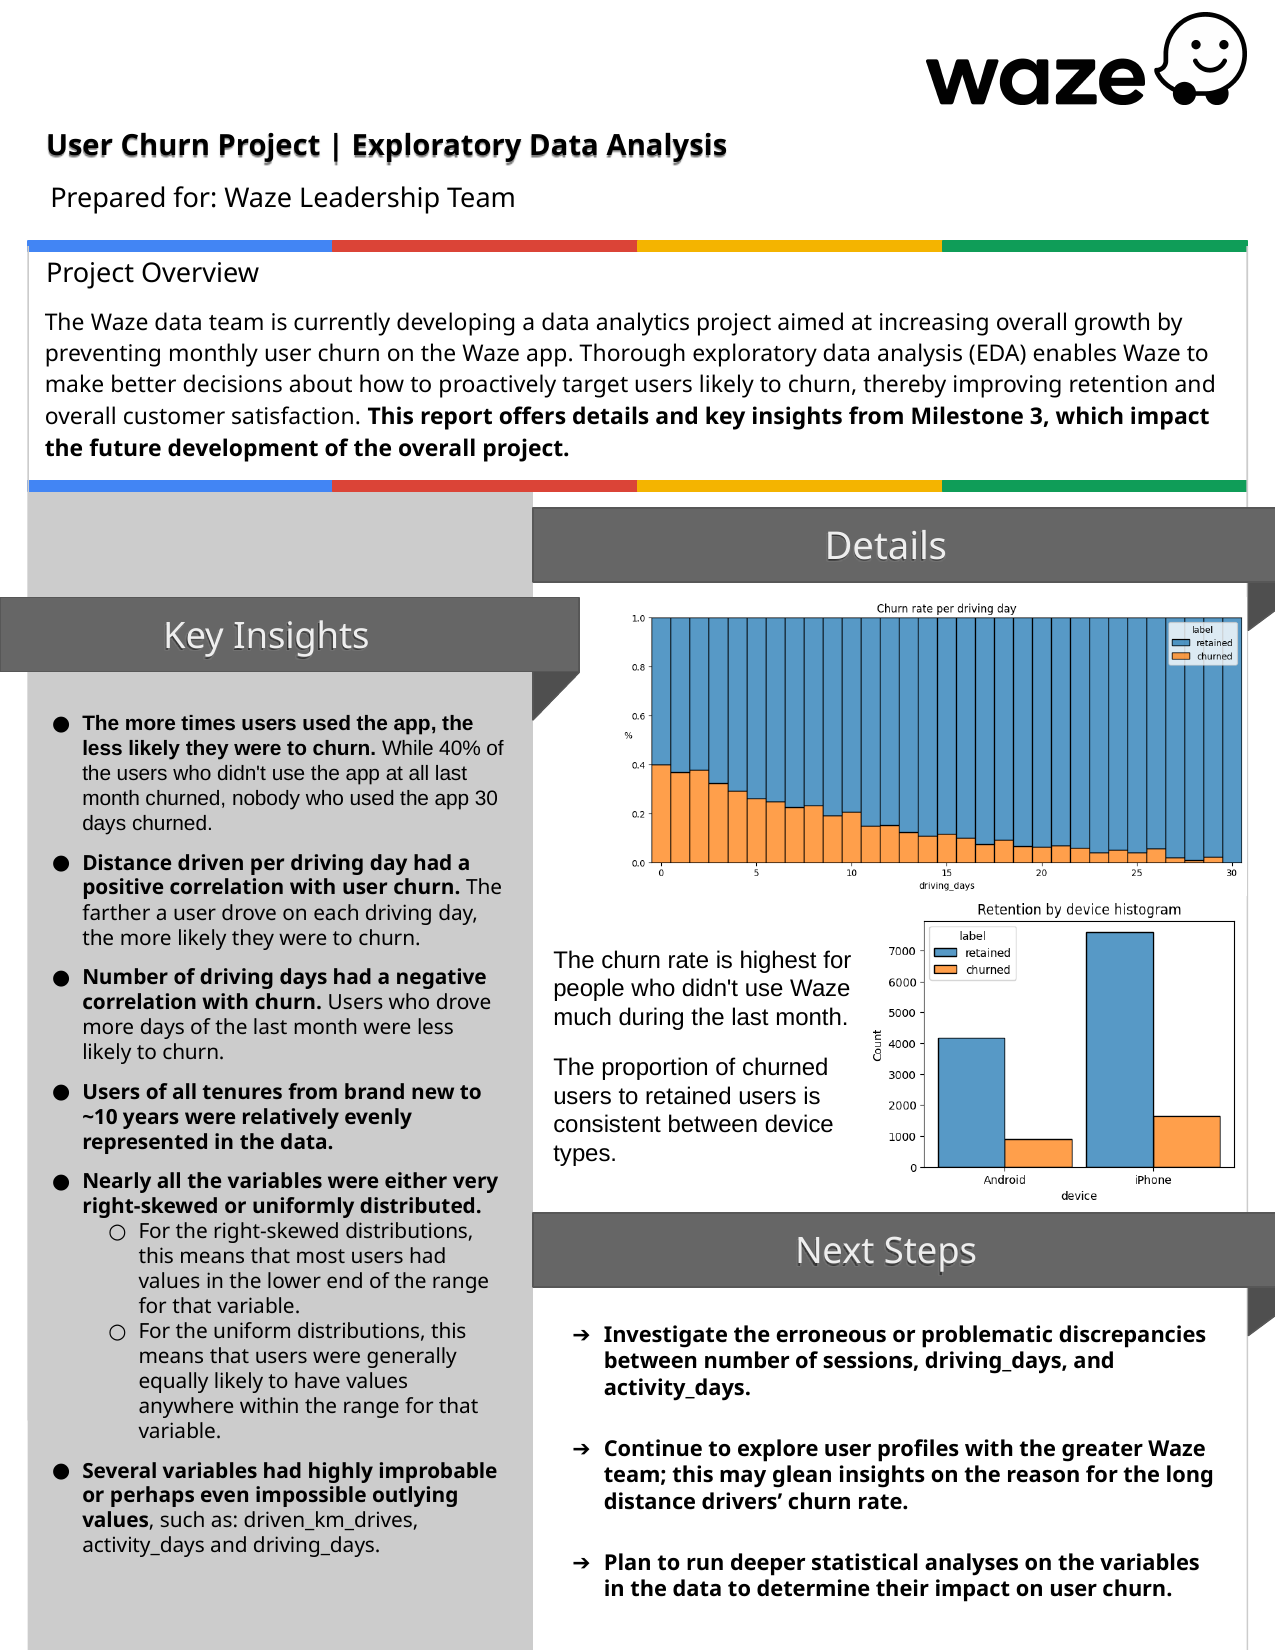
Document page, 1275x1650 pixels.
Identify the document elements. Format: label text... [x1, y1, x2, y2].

text_box User Churn Project | Exploratory Data Analysis [30, 113, 883, 241]
text_box Prepared for: Waze Leadership Team [35, 165, 613, 232]
text_box Investigate the erroneous or problematic discrepancies between number of sessions, driving_days, and activity_days. Continue to explore user profiles with the greater Waze team; this may glean insights on the reason for the long distance drivers’ churn rate. Plan to run deeper statistical analyses on the variables in the data to determine their impact on user churn. [551, 1305, 1241, 1617]
text_box The more times users used the app, the less likely they were to churn. While 40% of the users who didn't use the app at all last month churned, nobody who used the app 30 days churned. Distance driven per driving day had a positive correlation with user churn. The farther a user drove on each driving day, the more likely they were to churn. Number of driving days had a negative correlation with churn. Users who drove more days of the last month were less likely to churn. Users of all tenures from brand new to ~10 years were relatively evenly represented in the data. Nearly all the variables were either very right-skewed or uniformly distributed. For the right-skewed distributions, this means that most users had values in the lower end of the range for that variable. For the uniform distributions, this means that users were generally equally likely to have values anywhere within the range for that variable. Several variables had highly improbable or perhaps even impossible outlying values, such as: driven_km_drives, activity_days and driving_days. [29, 694, 522, 1650]
text_box The Waze data team is currently developing a data analytics project aimed at increasing overall growth by preventing monthly user churn on the Waze app. Thorough exploratory data analysis (EDA) enables Waze to make better decisions about how to proactively target users likely to churn, thereby improving retention and overall customer satisfaction. This report offers details and key insights from Milestone 3, which impact the future development of the overall project. [29, 287, 1246, 476]
picture [926, 12, 1247, 106]
picture [617, 597, 1247, 1209]
text_box The churn rate is highest for people who didn't use Waze much during the last month. The proportion of churned users to retained users is consistent between device types. [538, 929, 864, 1182]
text_box Project Overview [30, 245, 638, 287]
